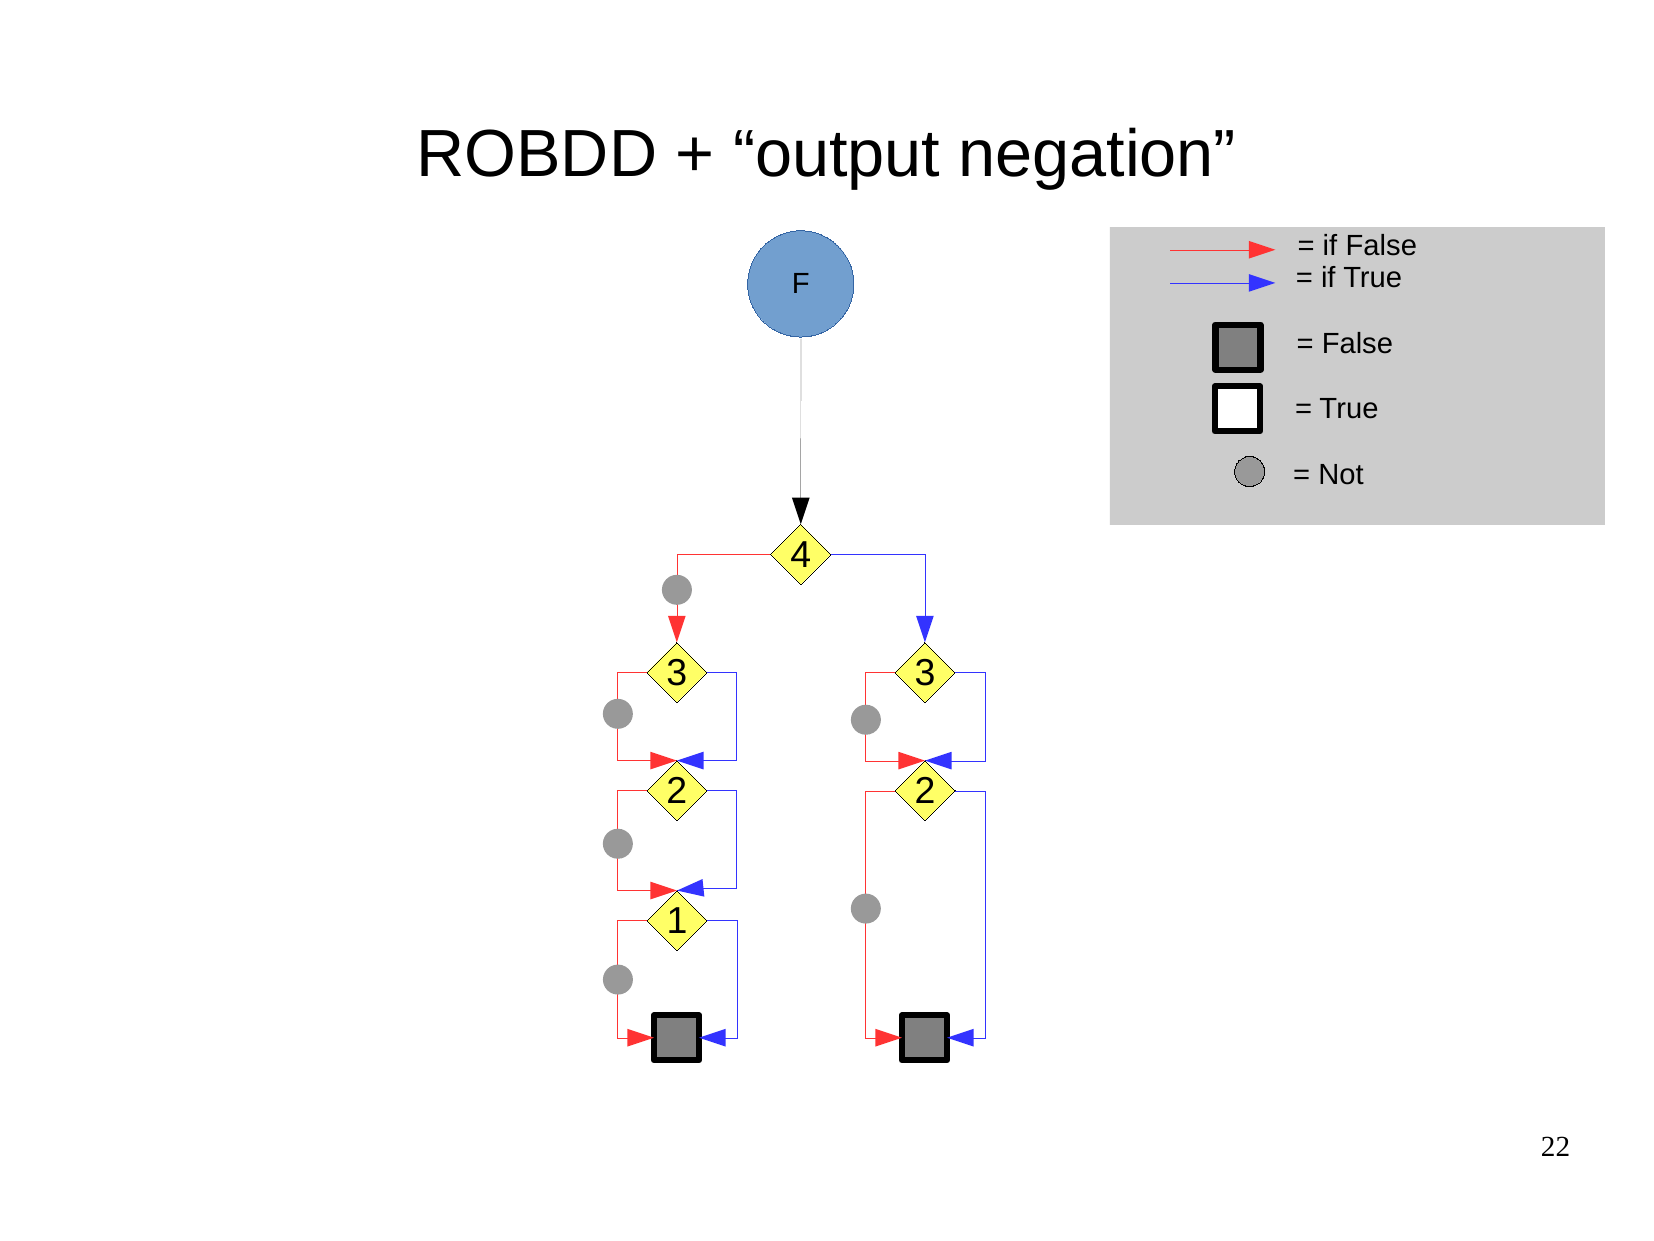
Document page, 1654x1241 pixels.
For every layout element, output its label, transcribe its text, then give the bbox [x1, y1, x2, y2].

text_box [1215, 324, 1261, 370]
text_box [901, 1015, 947, 1061]
text_box [602, 828, 633, 859]
text_box 1 [647, 891, 707, 951]
text_box [850, 893, 881, 924]
text_box = if False = if True = False = True = Not [1109, 227, 1605, 525]
text_box [850, 704, 881, 735]
text_box [661, 574, 692, 605]
text_box 4 [770, 524, 831, 585]
text_box [653, 1015, 699, 1061]
text_box [1234, 456, 1265, 487]
text_box 2 [895, 761, 956, 821]
text_box 3 [895, 642, 955, 703]
text_box F [747, 257, 854, 338]
title ROBDD + “output negation” [82, 49, 1571, 257]
text_box [602, 964, 633, 995]
text_box 2 [647, 760, 707, 821]
text_box [1215, 386, 1261, 432]
text_box 3 [647, 642, 707, 703]
text_box [602, 698, 633, 729]
